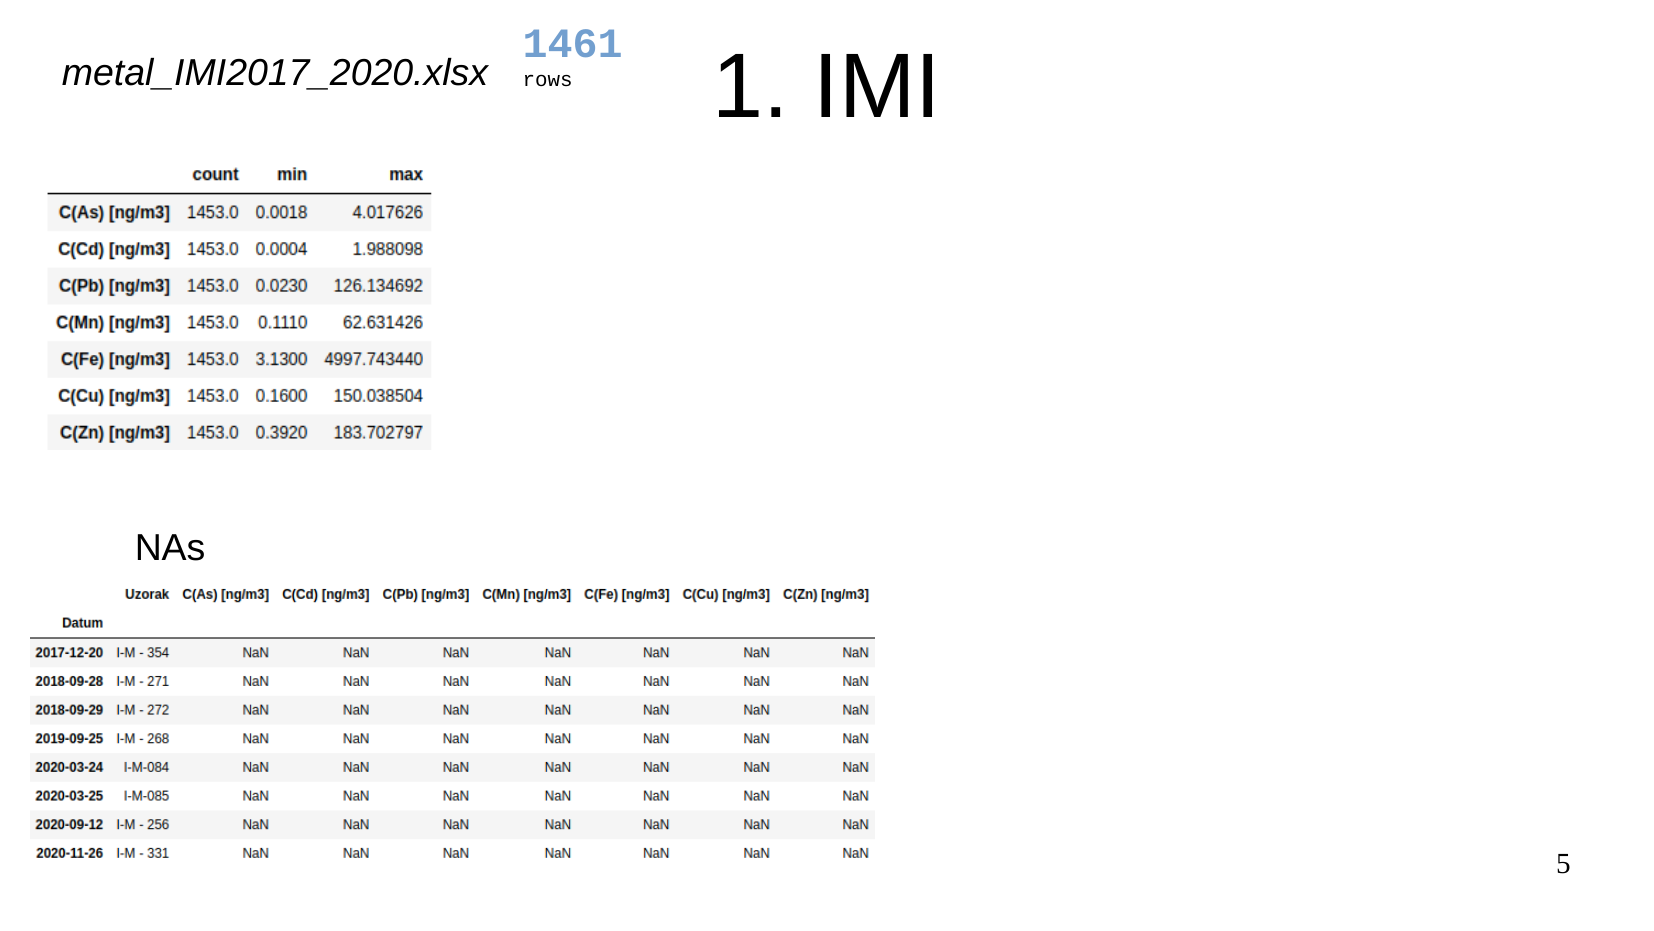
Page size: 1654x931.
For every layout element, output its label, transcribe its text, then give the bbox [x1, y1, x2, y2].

picture [30, 578, 875, 871]
text_box NAs [120, 518, 586, 576]
title 1. IMI [82, 7, 1571, 163]
text_box metal_IMI2017_2020.xlsx [47, 43, 507, 101]
text_box 1461 rows [507, 15, 643, 106]
picture [45, 162, 437, 451]
